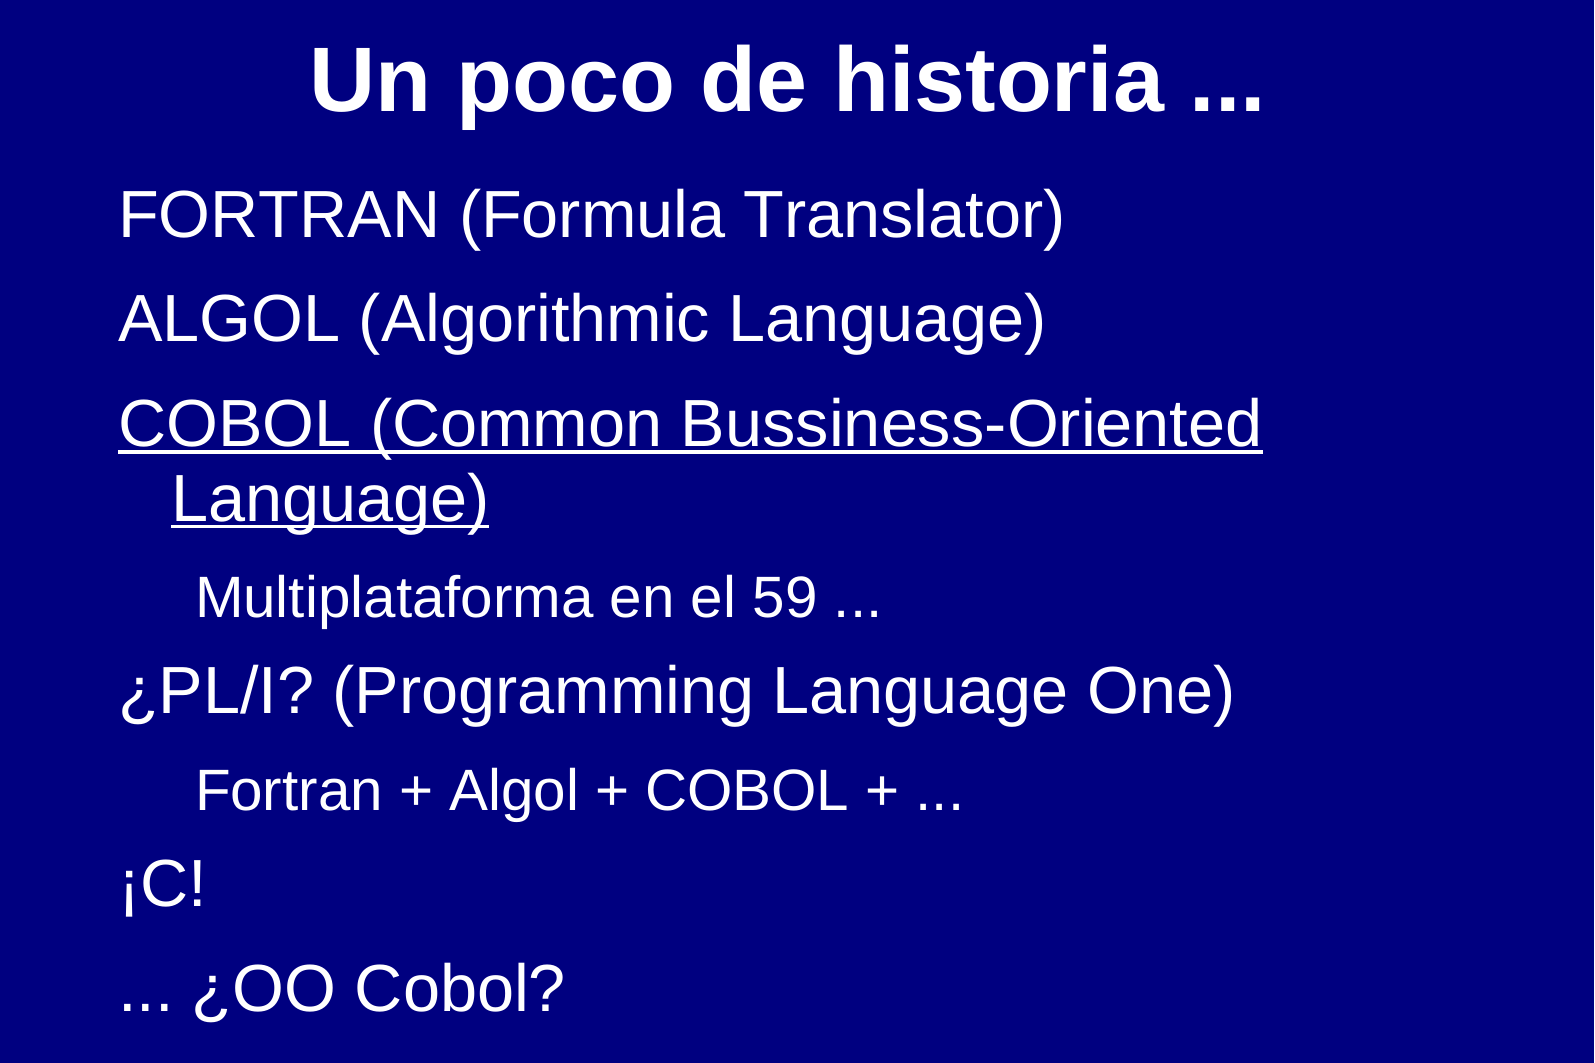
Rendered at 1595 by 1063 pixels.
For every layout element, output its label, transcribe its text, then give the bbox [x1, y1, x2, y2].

list FORTRAN (Formula Translator) ALGOL (Algorithmic Language) COBOL (Common Bussiness-Oriented Language) Multiplataforma en el 59 ... ¿PL/I? (Programming Language One) Fortran + Algol + COBOL + ... ¡C! ... ¿OO Cobol? [100, 177, 1477, 1026]
title Un poco de historia ... [70, 12, 1506, 148]
